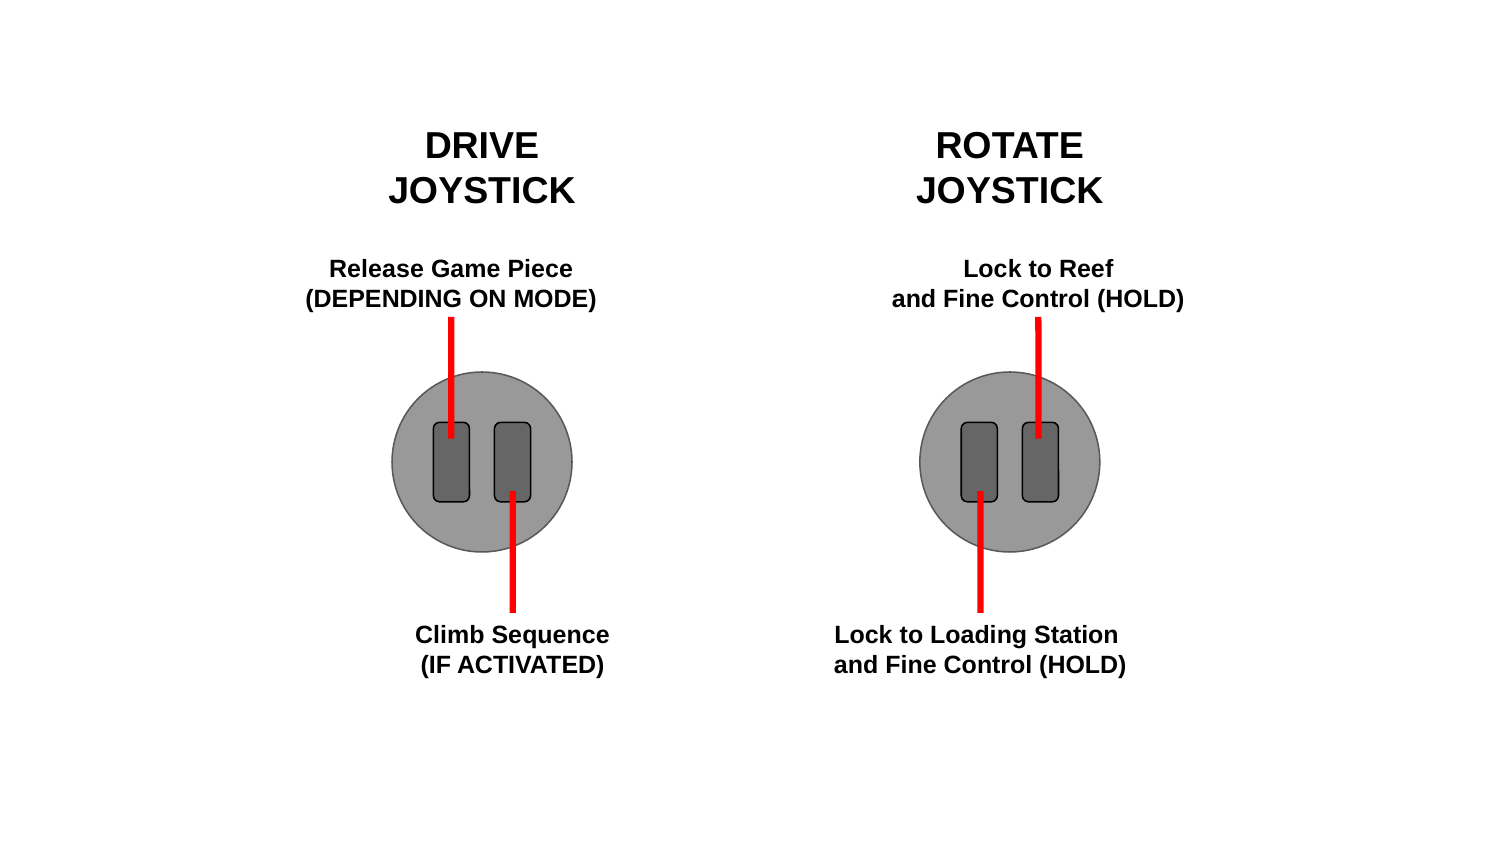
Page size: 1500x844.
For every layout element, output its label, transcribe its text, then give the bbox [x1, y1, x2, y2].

text_box Release Game Piece (DEPENDING ON MODE) [286, 260, 616, 305]
text_box DRIVE JOYSTICK [317, 143, 647, 188]
text_box [919, 371, 1100, 552]
text_box Lock to Loading Station and Fine Control (HOLD) [804, 626, 1157, 671]
text_box ROTATE JOYSTICK [845, 143, 1175, 188]
text_box [392, 371, 573, 552]
text_box Lock to Reef and Fine Control (HOLD) [780, 260, 1296, 305]
text_box Climb Sequence (IF ACTIVATED) [336, 626, 689, 671]
